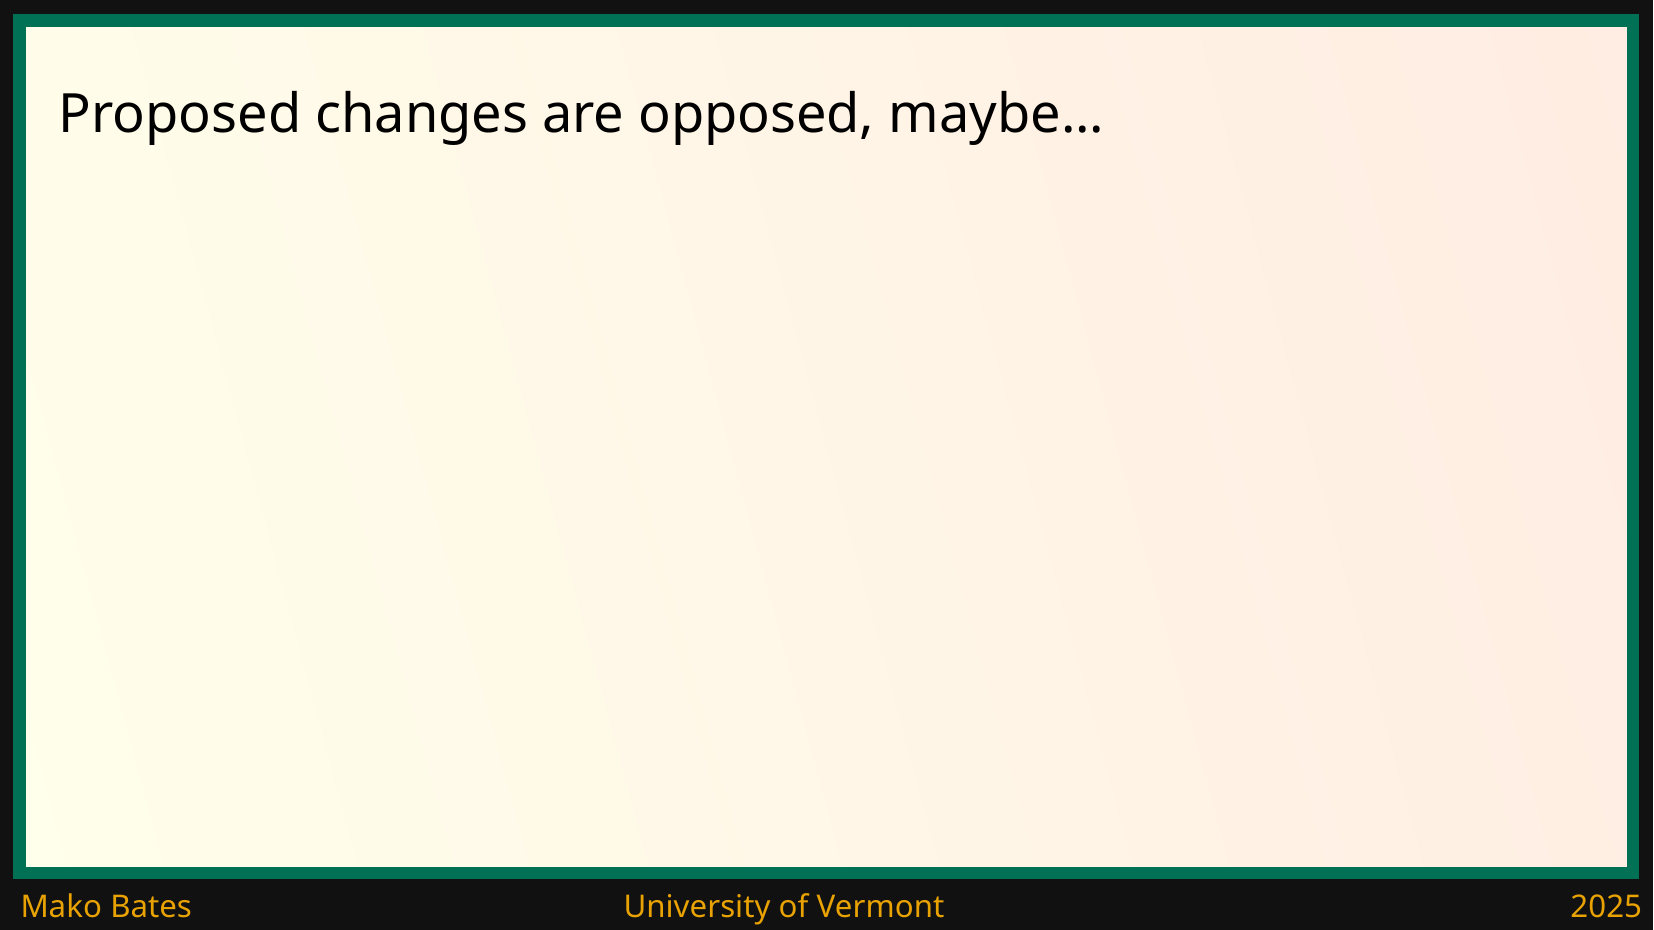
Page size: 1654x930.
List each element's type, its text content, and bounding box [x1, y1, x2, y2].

title Proposed changes are opposed, maybe... [58, 60, 1593, 163]
